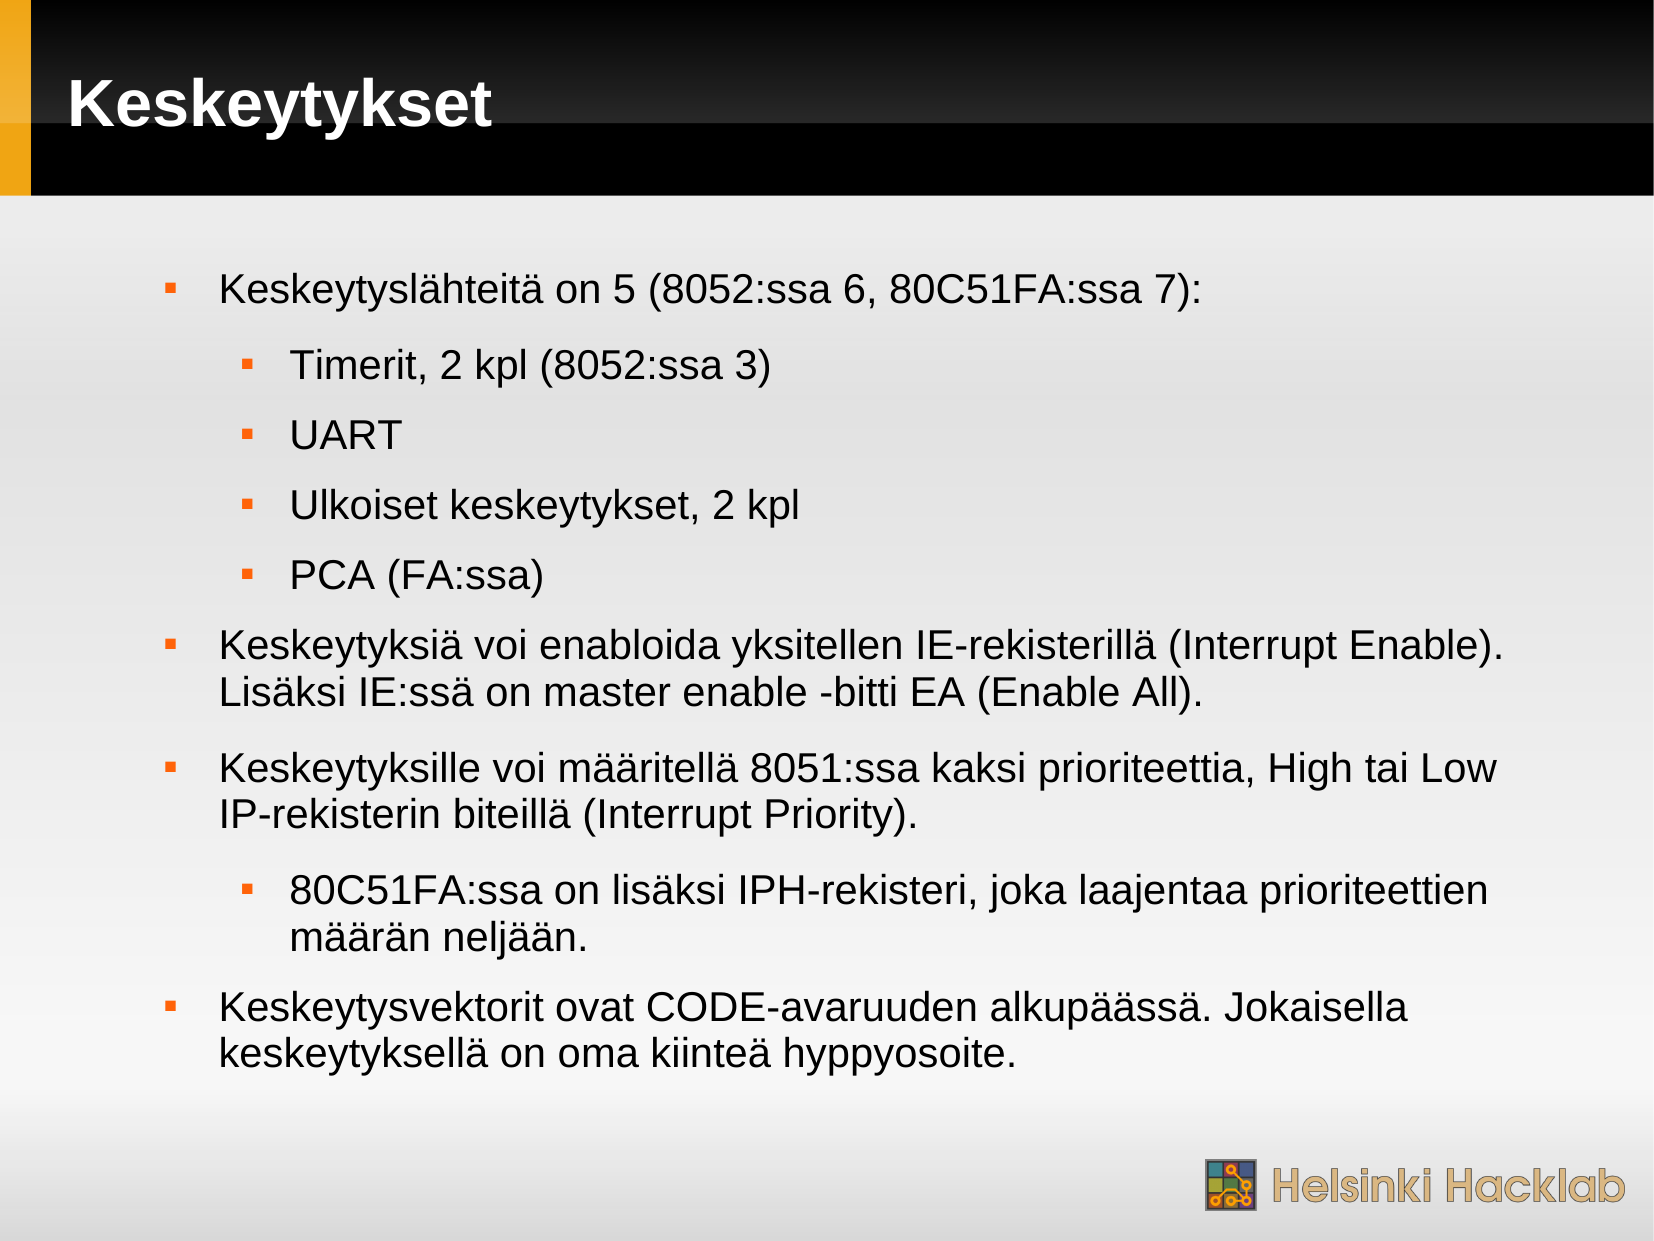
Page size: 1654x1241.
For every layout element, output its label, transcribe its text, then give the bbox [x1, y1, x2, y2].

picture [0, 0, 1654, 1241]
title Keskeytykset [67, 0, 1556, 208]
list Keskeytyslähteitä on 5 (8052:ssa 6, 80C51FA:ssa 7): Timerit, 2 kpl (8052:ssa 3) UART Ulkoiset keskeytykset, 2 kpl PCA (FA:ssa) Keskeytyksiä voi enabloida yksitellen IE-rekisterillä (Interrupt Enable). Lisäksi IE:ssä on master enable -bitti EA (Enable All). Keskeytyksille voi määritellä 8051:ssa kaksi prioriteettia, High tai Low IP-rekisterin biteillä (Interrupt Priority). 80C51FA:ssa on lisäksi IPH-rekisteri, joka laajentaa prioriteettien määrän neljään. Keskeytysvektorit ovat CODE-avaruuden alkupäässä. Jokaisella keskeytyksellä on oma kiinteä hyppyosoite. [147, 265, 1536, 1153]
